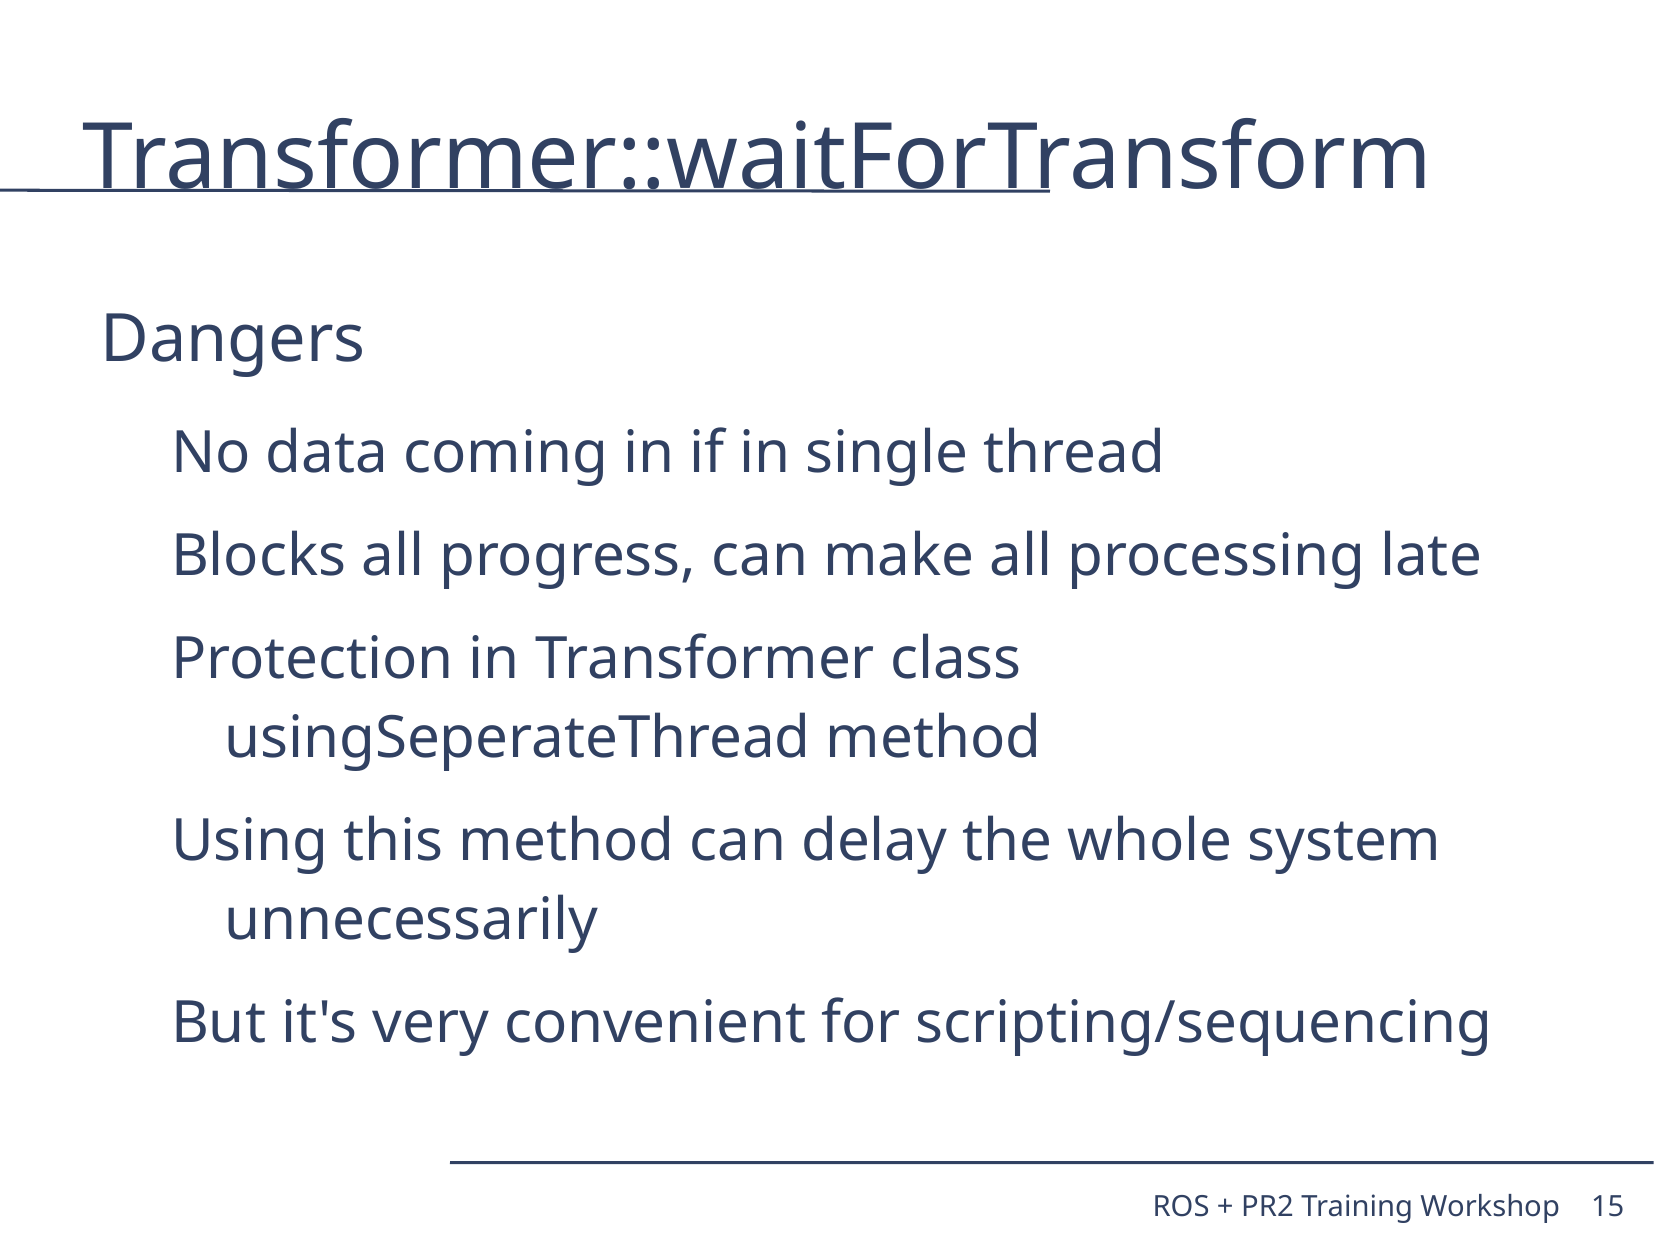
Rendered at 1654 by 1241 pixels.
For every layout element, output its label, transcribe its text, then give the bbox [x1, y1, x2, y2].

list Dangers No data coming in if in single thread Blocks all progress, can make all processing late Protection in Transformer class usingSeperateThread method Using this method can delay the whole system unnecessarily But it's very convenient for scripting/sequencing [82, 290, 1571, 1109]
title Transformer::waitForTransform [82, 56, 1571, 250]
